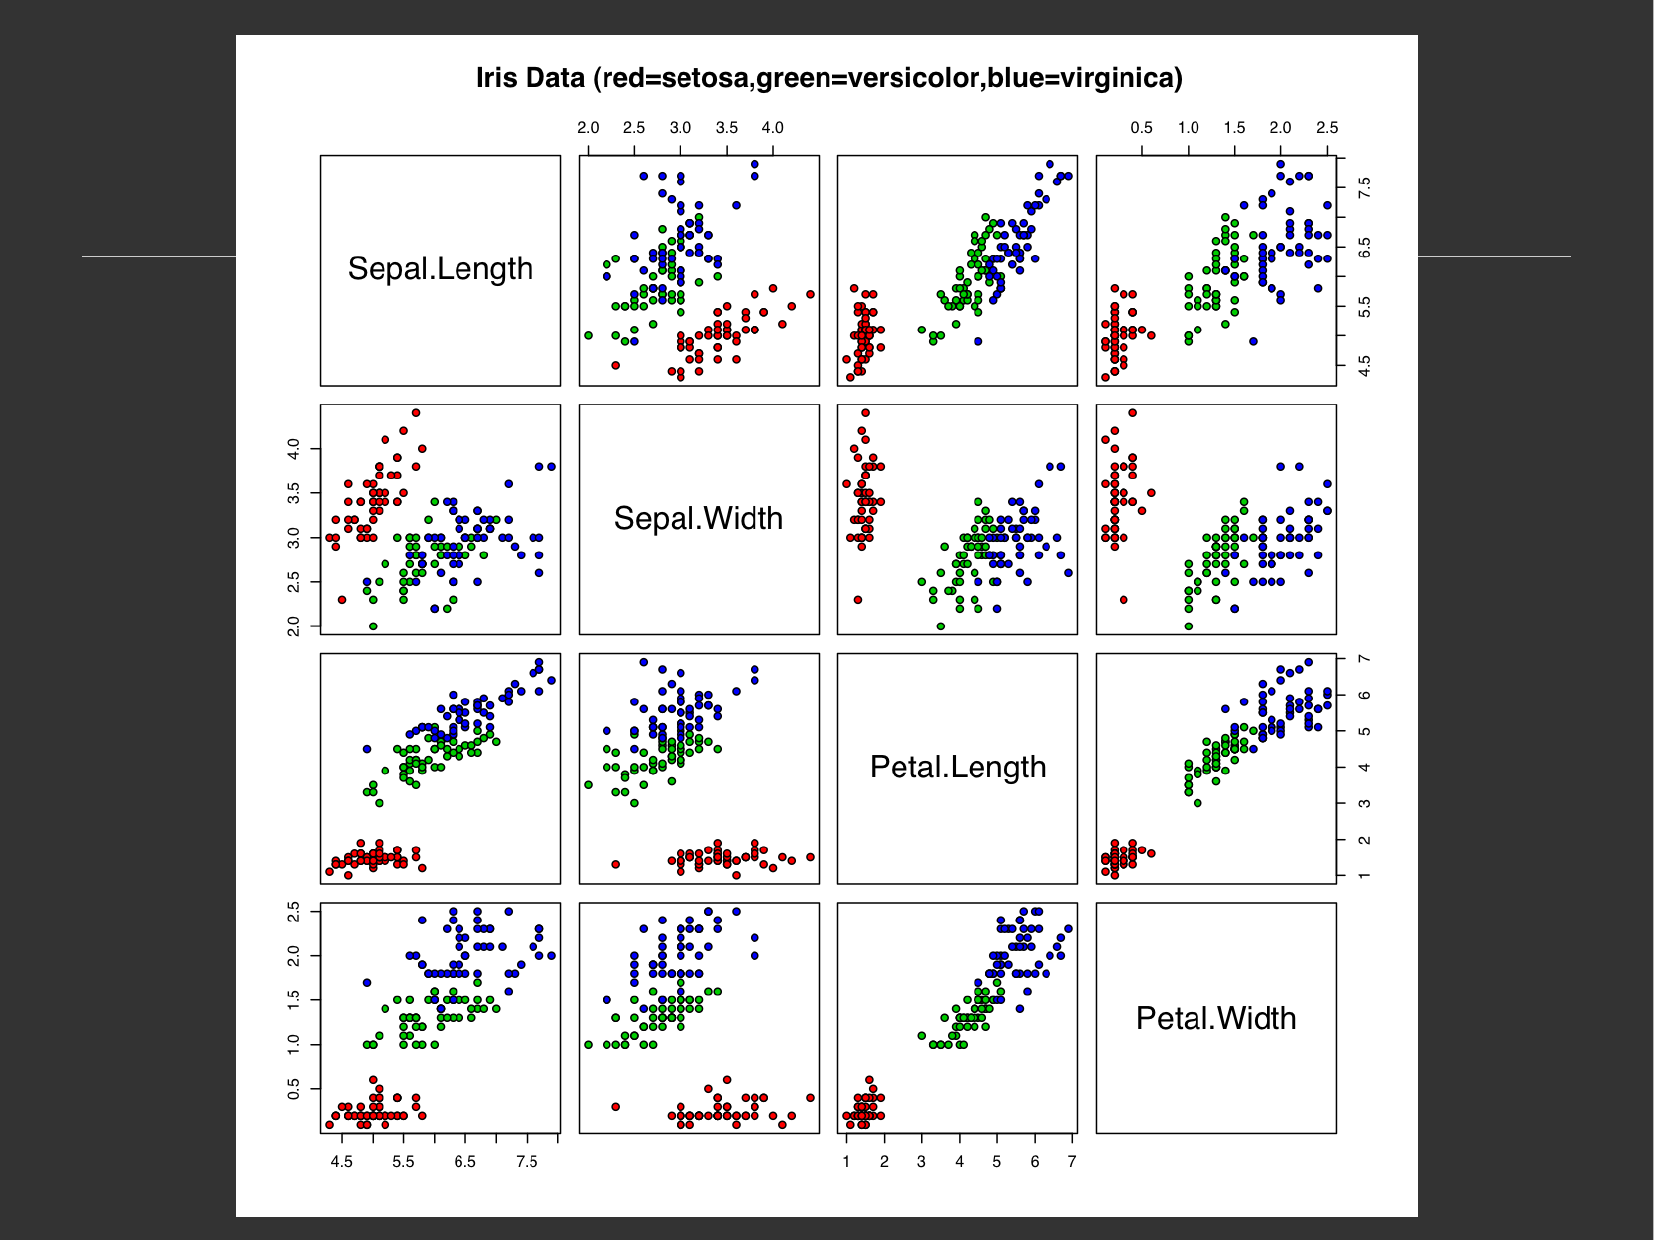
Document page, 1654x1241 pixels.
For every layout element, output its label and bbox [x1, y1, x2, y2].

picture [236, 35, 1418, 1217]
